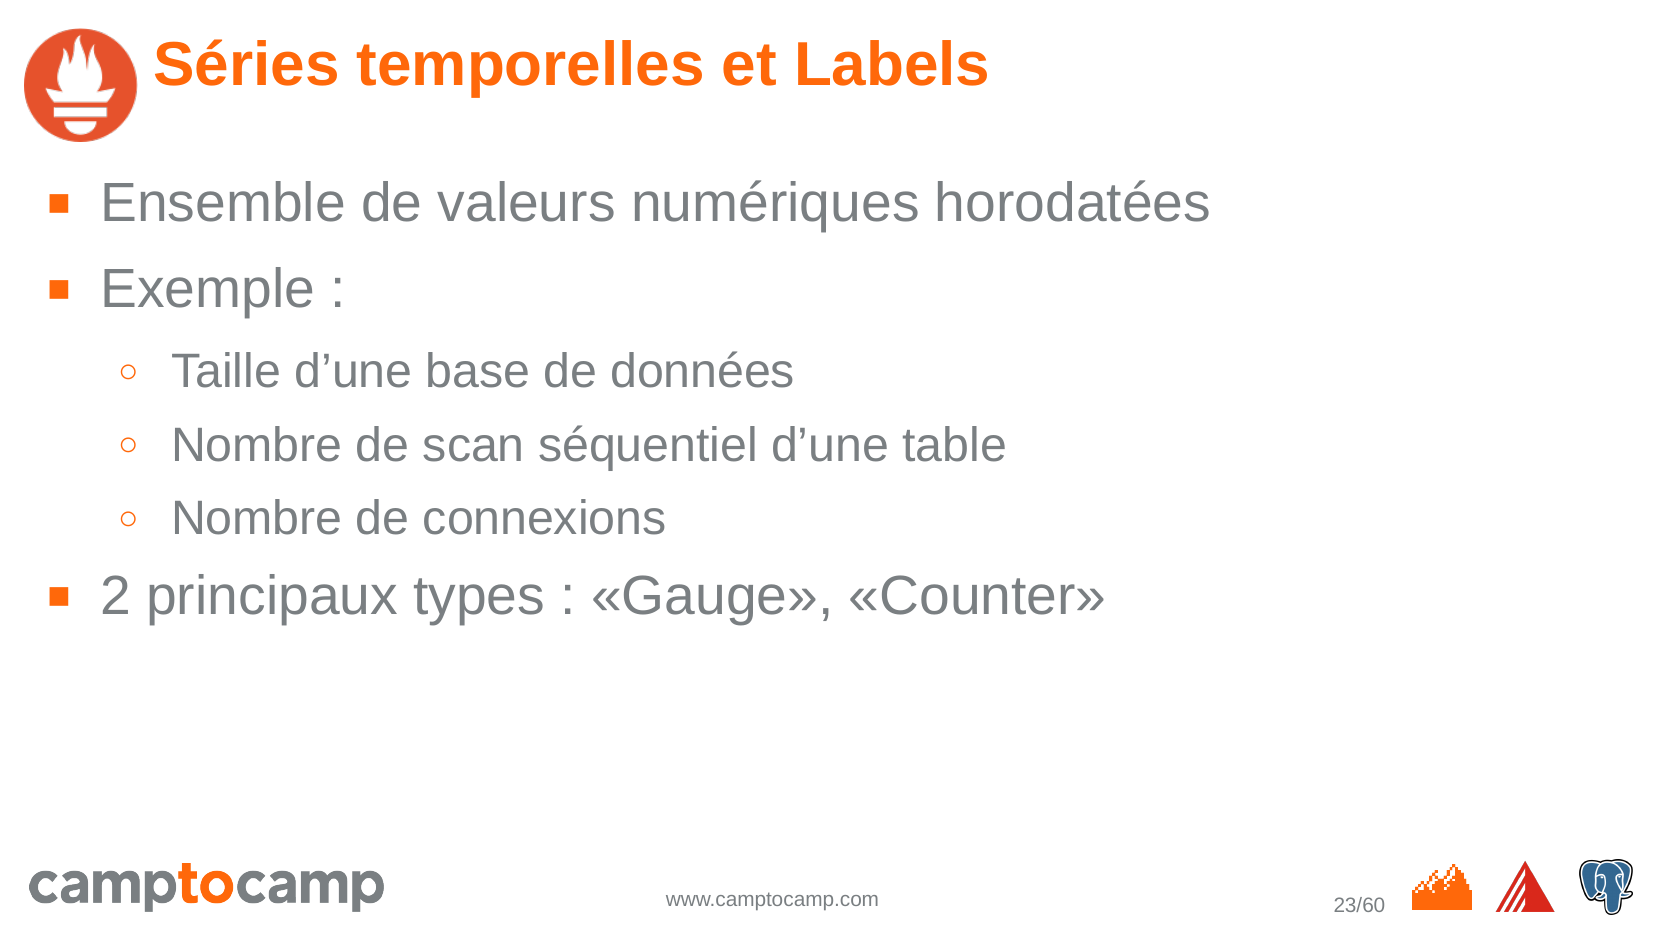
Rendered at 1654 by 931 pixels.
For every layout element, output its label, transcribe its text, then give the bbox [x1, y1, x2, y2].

picture [24, 28, 139, 142]
picture [29, 863, 384, 912]
list Ensemble de valeurs numériques horodatées Exemple : Taille d’une base de données Nombre de scan séquentiel d’une table Nombre de connexions 2 principaux types : «Gauge», «Counter» [29, 171, 1625, 827]
picture [1579, 859, 1633, 915]
title Séries temporelles et Labels [153, 29, 1625, 156]
picture [1412, 864, 1472, 910]
picture [1495, 856, 1556, 917]
